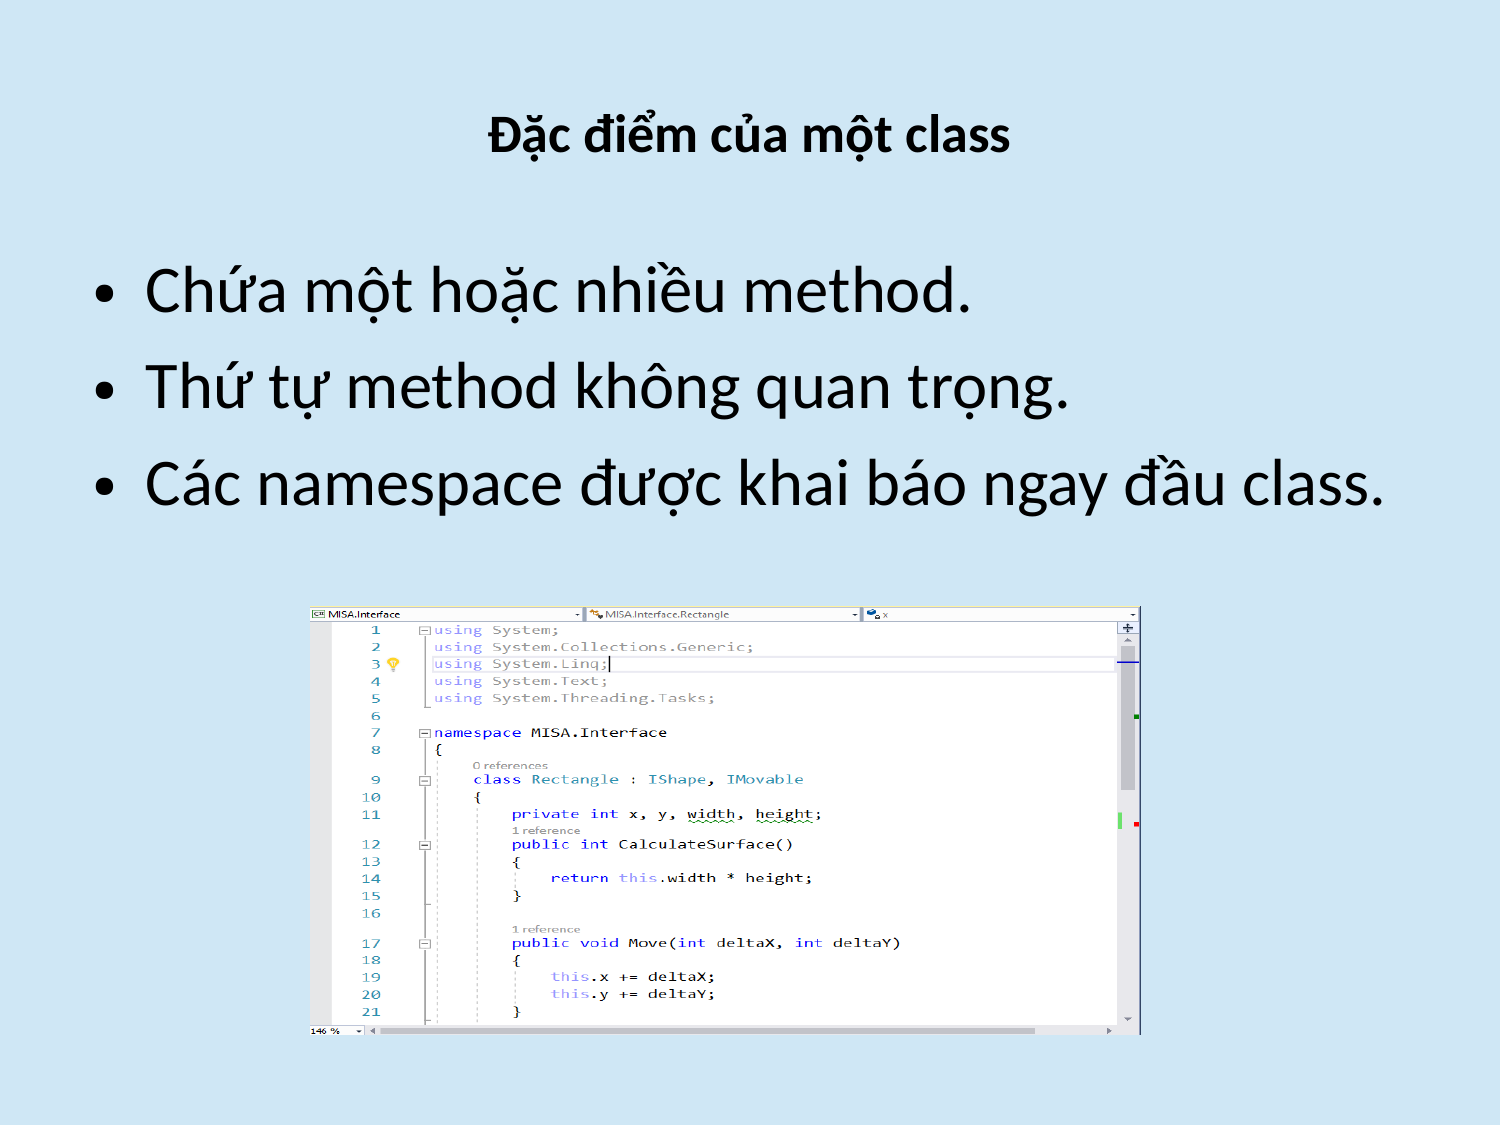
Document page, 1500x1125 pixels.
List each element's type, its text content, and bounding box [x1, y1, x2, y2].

list Chứa một hoặc nhiều method. Thứ tự method không quan trọng. Các namespace được khai báo ngay đầu class. [75, 262, 1425, 1005]
title Đặc điểm của một class [75, 45, 1425, 233]
picture [310, 606, 1141, 1036]
